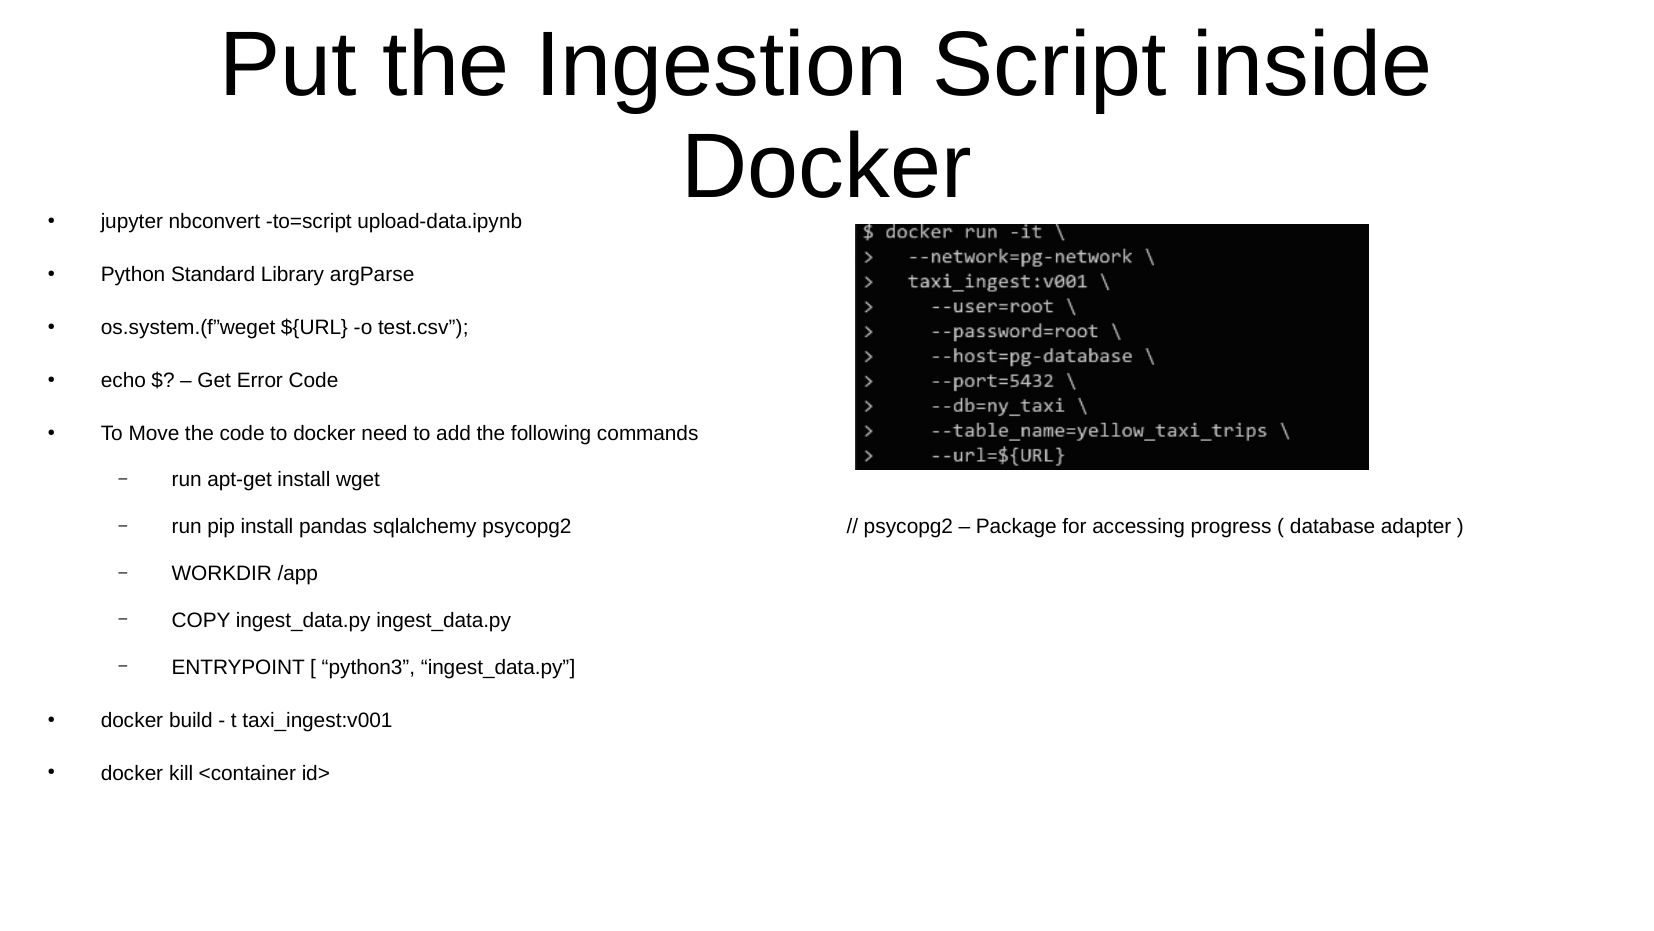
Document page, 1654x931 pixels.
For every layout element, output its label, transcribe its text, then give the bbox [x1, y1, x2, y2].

list jupyter nbconvert -to=script upload-data.ipynb Python Standard Library argParse os.system.(f”weget ${URL} -o test.csv”); echo $? – Get Error Code To Move the code to docker need to add the following commands run apt-get install wget run pip install pandas sqlalchemy psycopg2 // psycopg2 – Package for accessing progress ( database adapter ) WORKDIR /app COPY ingest_data.py ingest_data.py ENTRYPOINT [ “python3”, “ingest_data.py”] docker build - t taxi_ingest:v001 docker kill <container id> [30, 210, 1571, 908]
picture [855, 224, 1369, 470]
title Put the Ingestion Script inside Docker [82, 12, 1571, 210]
